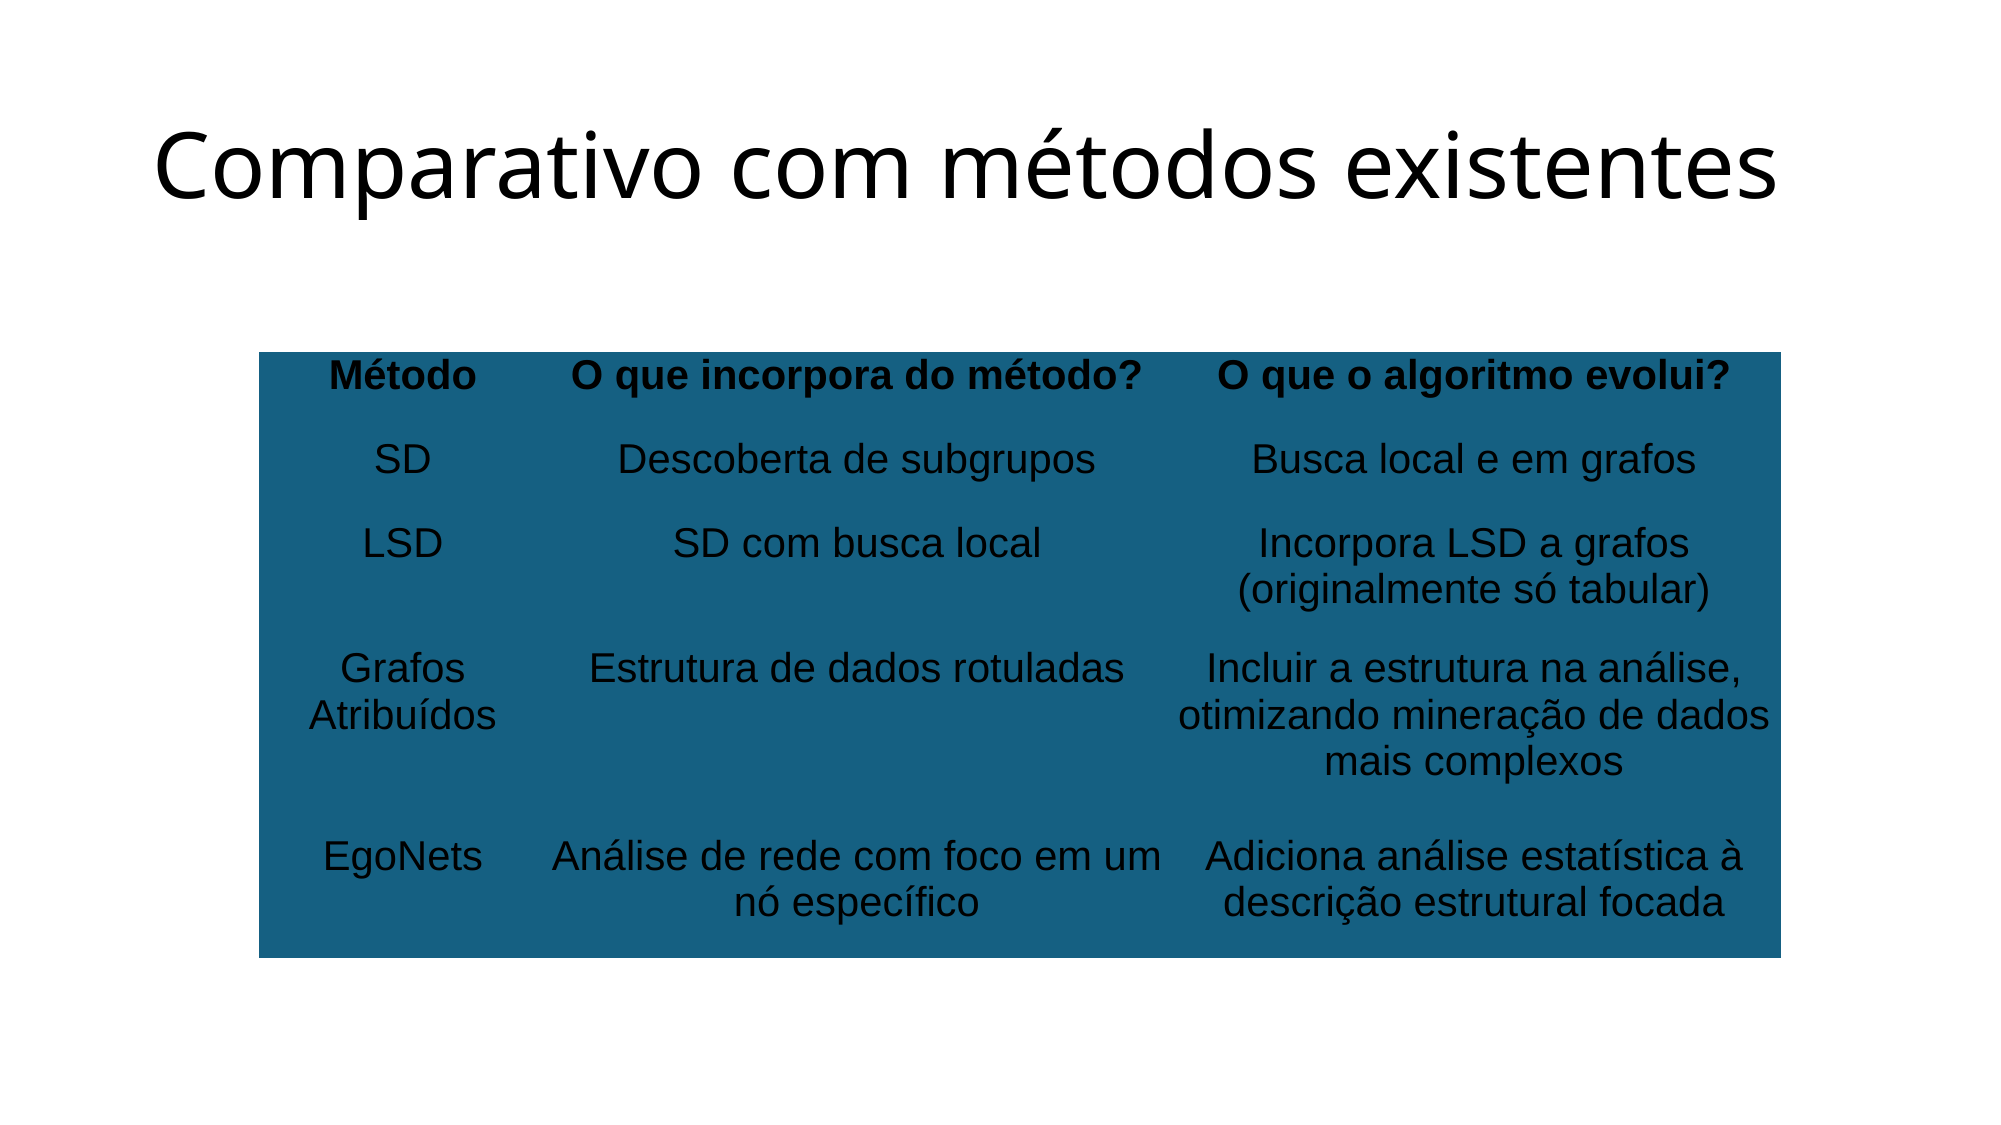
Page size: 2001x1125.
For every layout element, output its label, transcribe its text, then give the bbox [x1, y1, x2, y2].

table_header O que o algoritmo evolui? [1167, 352, 1781, 436]
table_cell Incorpora LSD a grafos (originalmente só tabular) [1167, 520, 1781, 645]
table_cell EgoNets [259, 833, 547, 958]
table_cell Grafos Atribuídos [259, 645, 547, 833]
table_cell Busca local e em grafos [1167, 436, 1781, 520]
table_header O que incorpora do método? [547, 352, 1167, 436]
table_cell SD com busca local [547, 520, 1167, 645]
table_cell Descoberta de subgrupos [547, 436, 1167, 520]
title Comparativo com métodos existentes [137, 59, 1863, 278]
table_header Método [259, 352, 547, 436]
table_cell LSD [259, 520, 547, 645]
table_cell Análise de rede com foco em um nó específico [547, 833, 1167, 958]
table_cell Adiciona análise estatística à descrição estrutural focada [1167, 833, 1781, 958]
table_cell SD [259, 436, 547, 520]
table_cell Estrutura de dados rotuladas [547, 645, 1167, 833]
table_cell Incluir a estrutura na análise, otimizando mineração de dados mais complexos [1167, 645, 1781, 833]
